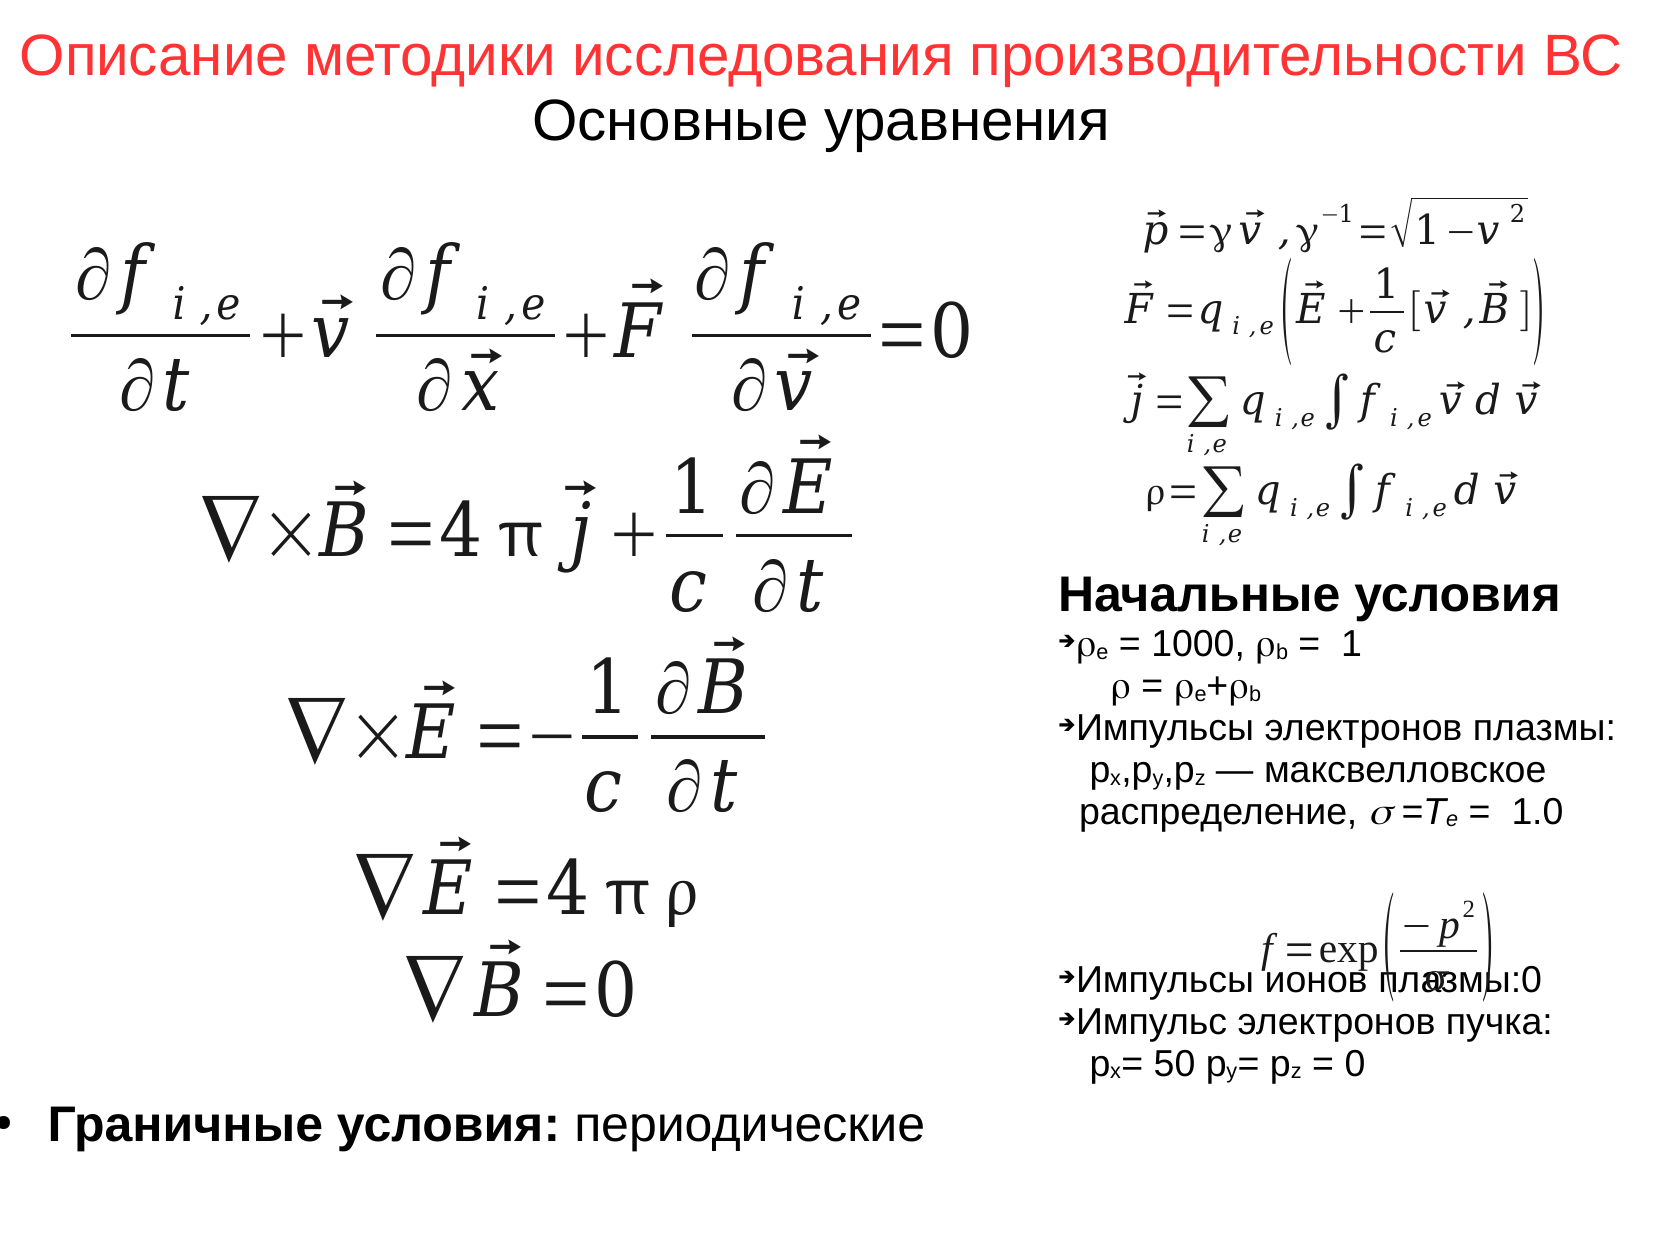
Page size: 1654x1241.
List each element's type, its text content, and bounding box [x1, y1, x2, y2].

chart [62, 251, 979, 1035]
text_box Начальные условия re = 1000, rb = 1 r = re+rb Импульсы электронов плазмы: px,py,pz — максвелловское распределение, s =Te = 1.0 Импульсы ионов плазмы:0 Импульс электронов пучка: px= 50 py= pz = 0 [1043, 559, 1632, 1241]
chart [1245, 890, 1501, 1006]
chart [1115, 251, 1551, 549]
list Граничные условия: периодические [0, 1096, 1043, 1241]
title Описание методики исследования производительности ВС Основные уравнения [0, 0, 1654, 251]
